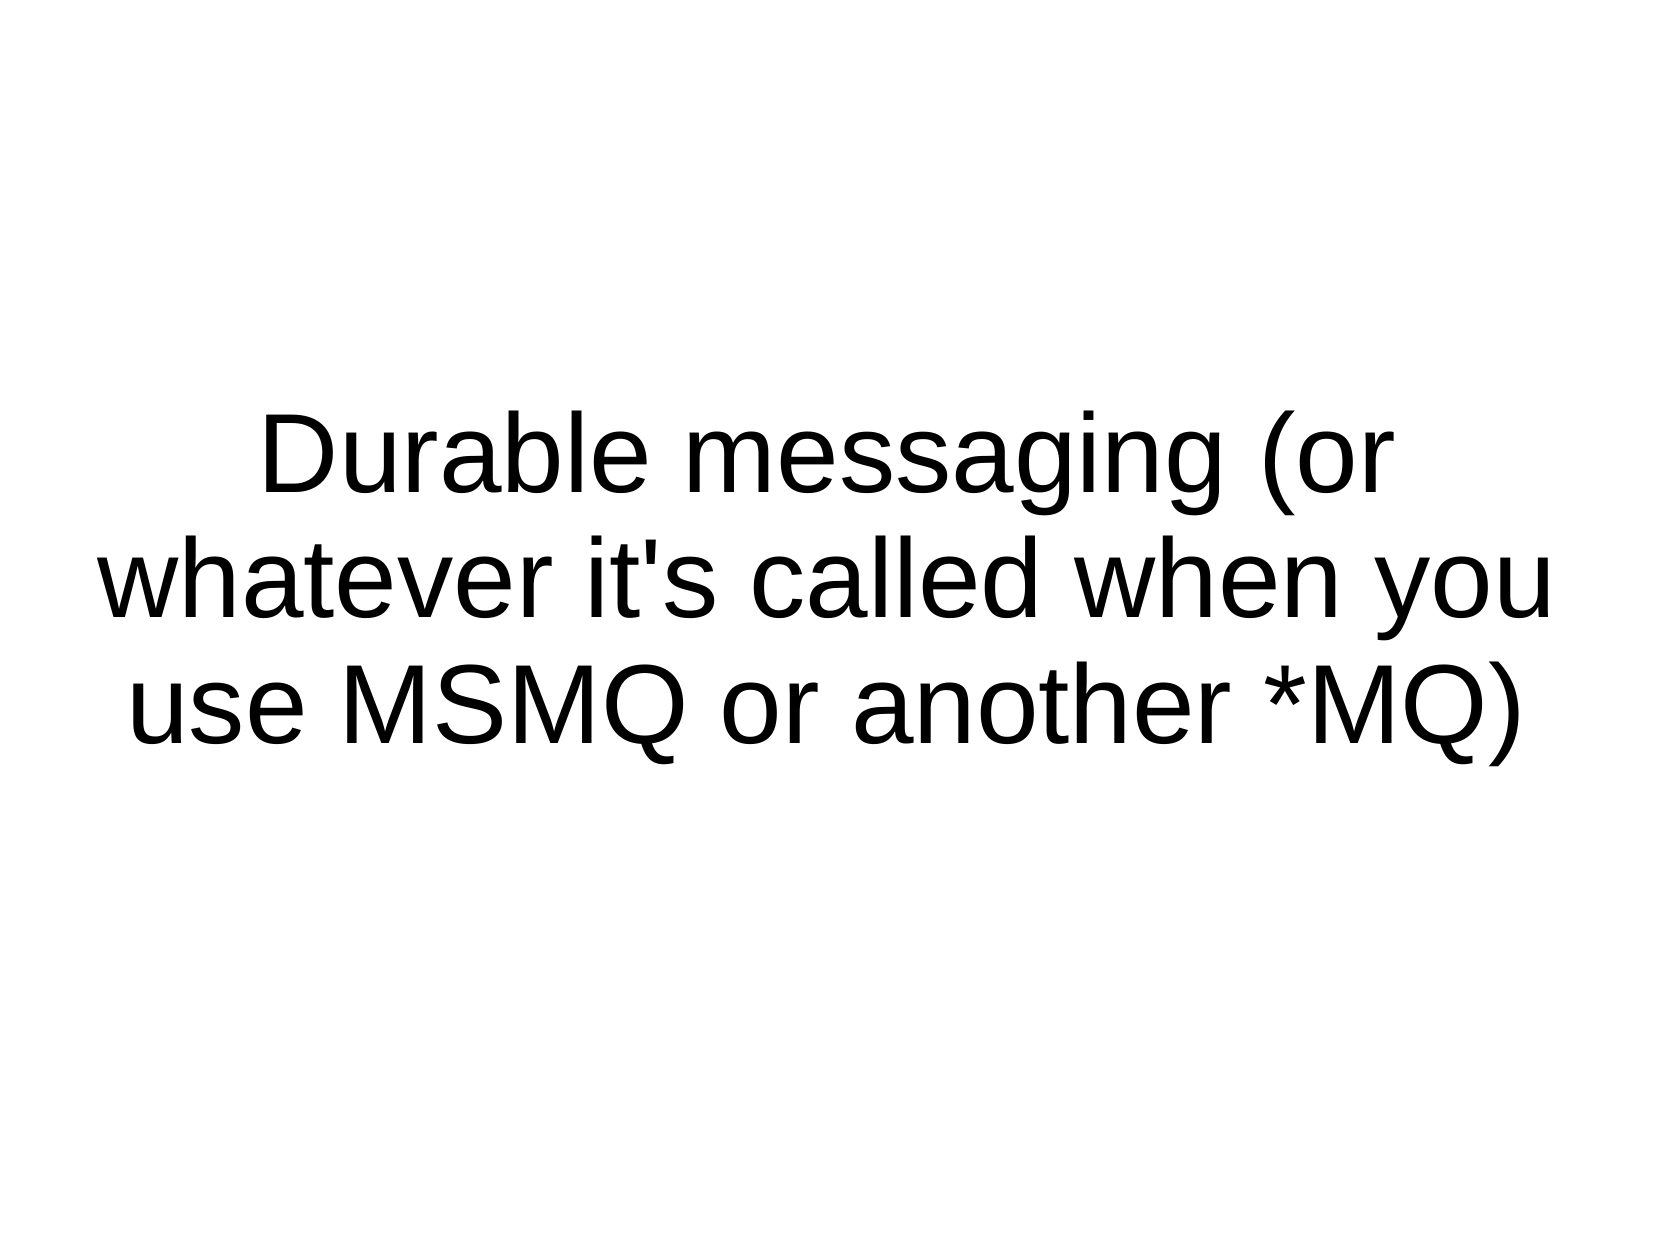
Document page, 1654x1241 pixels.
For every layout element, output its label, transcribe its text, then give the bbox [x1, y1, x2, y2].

subtitle Durable messaging (or whatever it's called when you use MSMQ or another *MQ) [82, 49, 1571, 1109]
